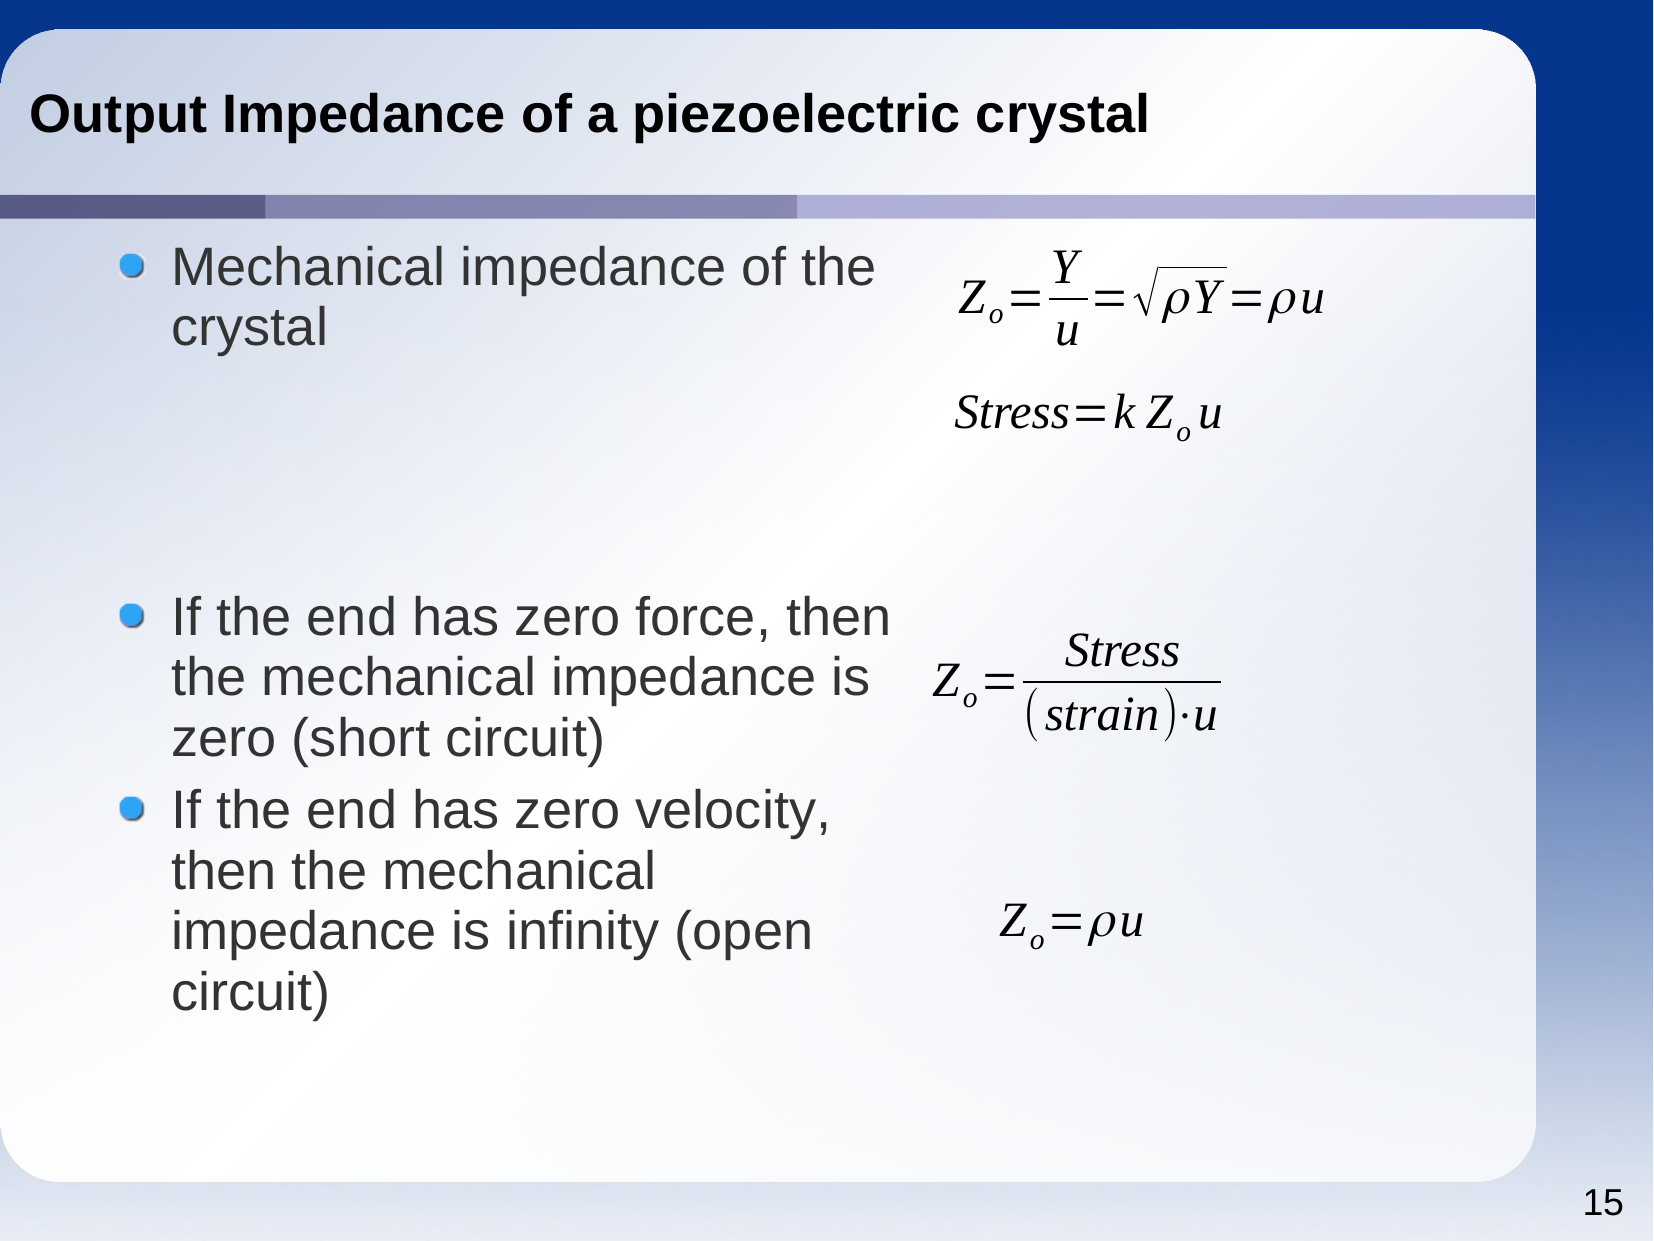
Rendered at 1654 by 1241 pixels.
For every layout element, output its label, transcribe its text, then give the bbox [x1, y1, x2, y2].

chart [950, 240, 1332, 357]
title Output Impedance of a piezoelectric crystal [29, 49, 1506, 178]
chart [946, 385, 1229, 448]
picture [0, 0, 1654, 1241]
list Mechanical impedance of the crystal If the end has zero force, then the mechanical impedance is zero (short circuit) If the end has zero velocity, then the mechanical impedance is infinity (open circuit) [29, 236, 908, 1152]
chart [991, 893, 1151, 956]
chart [924, 623, 1230, 745]
